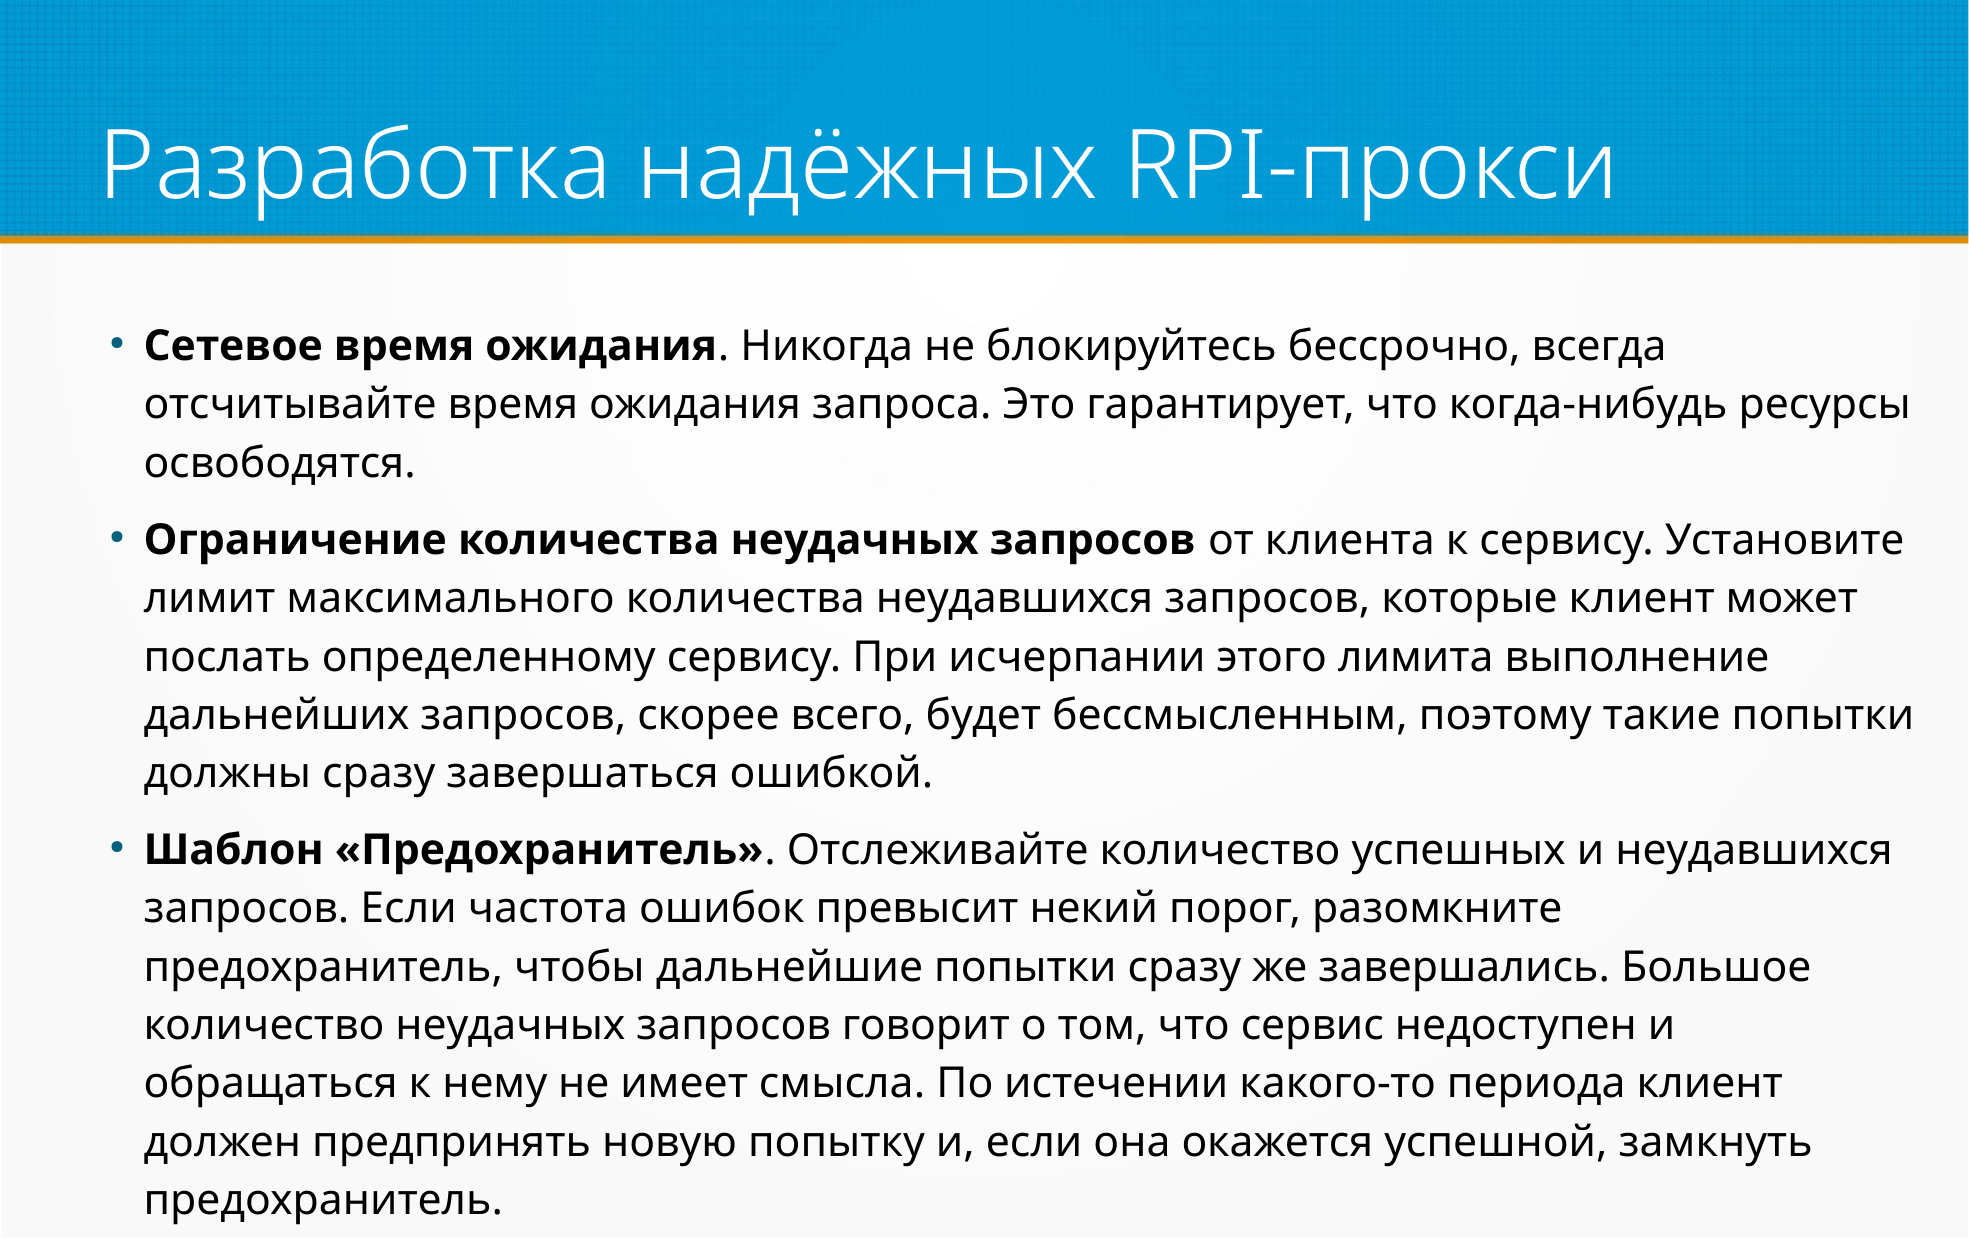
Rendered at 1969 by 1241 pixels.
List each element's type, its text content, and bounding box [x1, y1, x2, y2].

title Разработка надёжных RPI-прокси [98, 19, 1870, 227]
picture [0, 233, 1969, 1241]
list Сетевое время ожидания. Никогда не блокируйтесь бессрочно, всегда отсчитывайте время ожидания запроса. Это гарантирует, что когда-нибудь ресурсы освободятся. Ограничение количества неудачных запросов от клиента к сервису. Установите лимит максимального количества неудавшихся запросов, которые клиент может послать определенному сервису. При исчерпании этого лимита выполнение дальнейших запросов, скорее всего, будет бессмысленным, поэтому такие попытки должны сразу завершаться ошибкой. Шаблон «Предохранитель». Отслеживайте количество успешных и неудавшихся запросов. Если частота ошибок превысит некий порог, разомкните предохранитель, чтобы дальнейшие попытки сразу же завершались. Большое количество неудачных запросов говорит о том, что сервис недоступен и обращаться к нему не имеет смысла. По истечении какого-то периода клиент должен предпринять новую попытку и, если она окажется успешной, замкнуть предохранитель. [98, 315, 1926, 1229]
